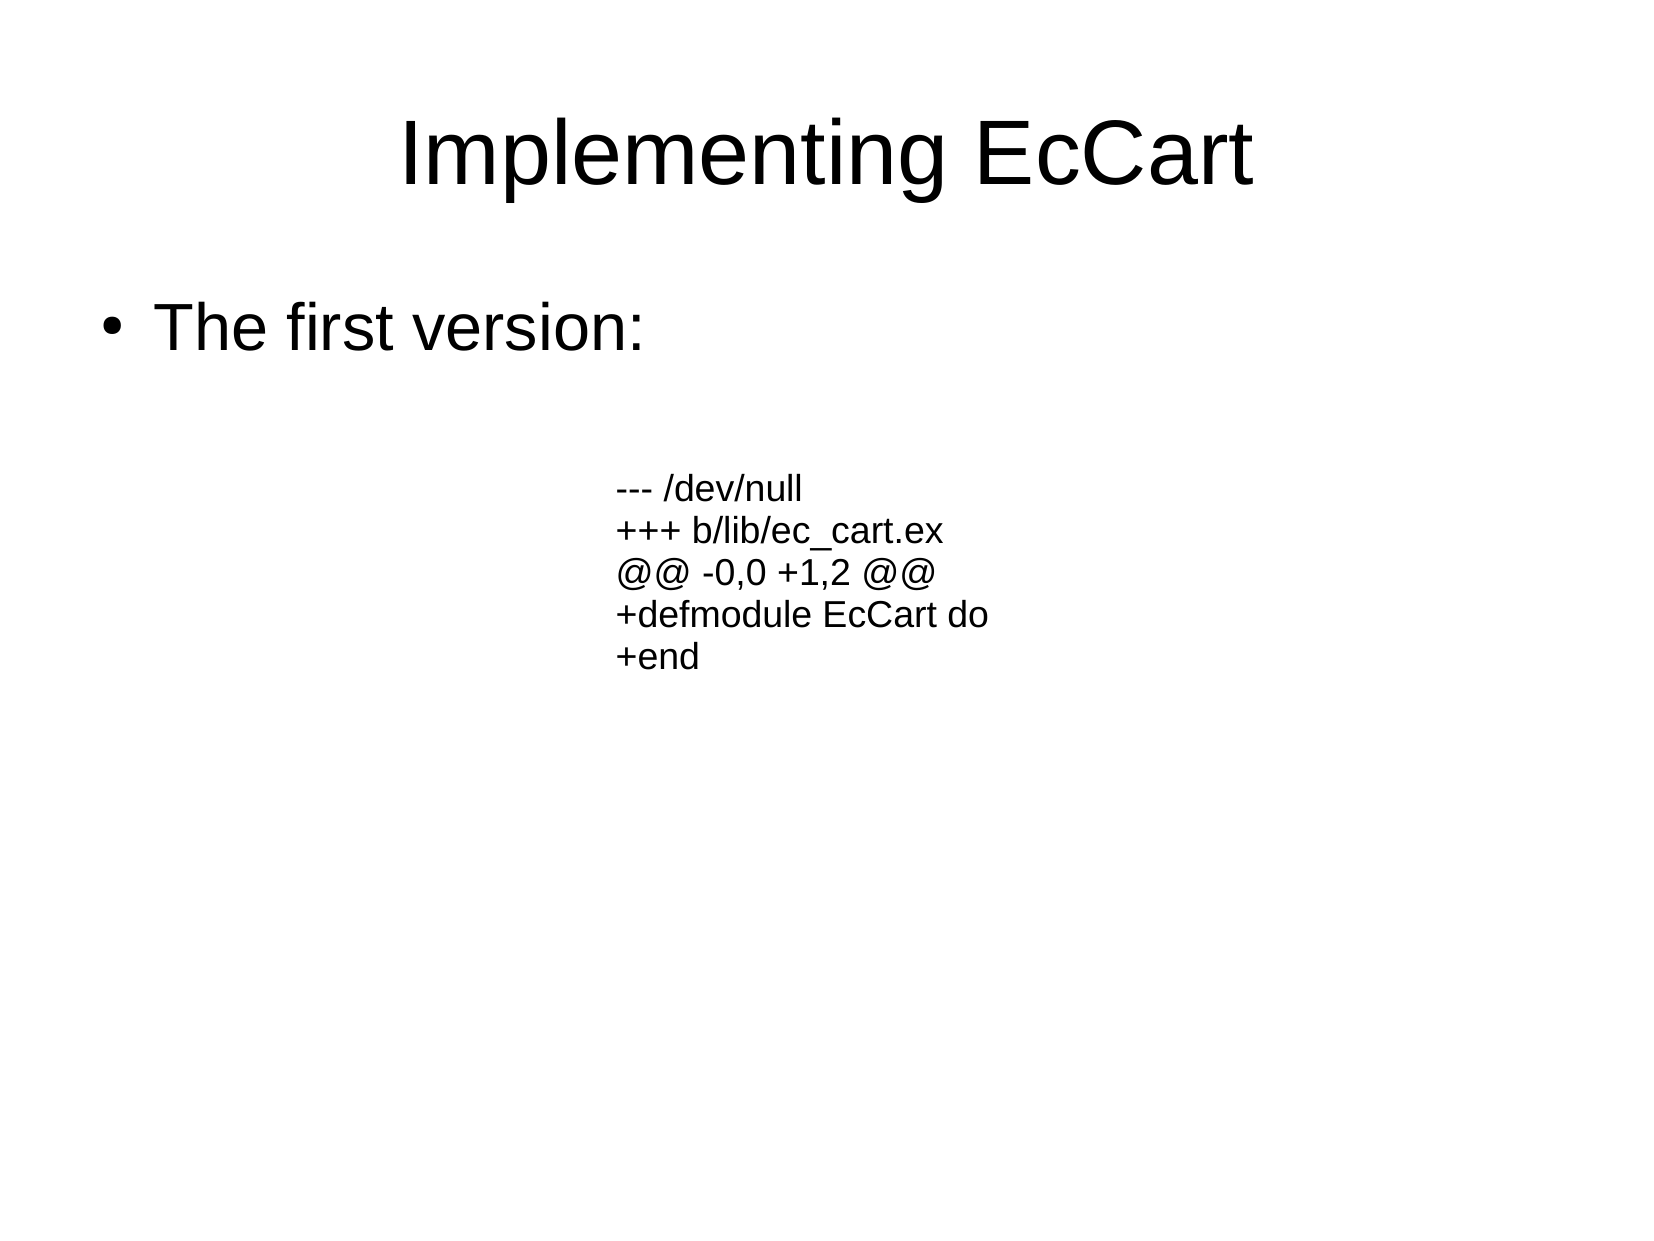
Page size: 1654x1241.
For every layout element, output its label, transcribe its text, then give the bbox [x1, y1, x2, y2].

text_box --- /dev/null +++ b/lib/ec_cart.ex @@ -0,0 +1,2 @@ +defmodule EcCart do +end [600, 460, 1004, 686]
list The first version: [82, 290, 1571, 1010]
title Implementing EcCart [82, 49, 1571, 257]
